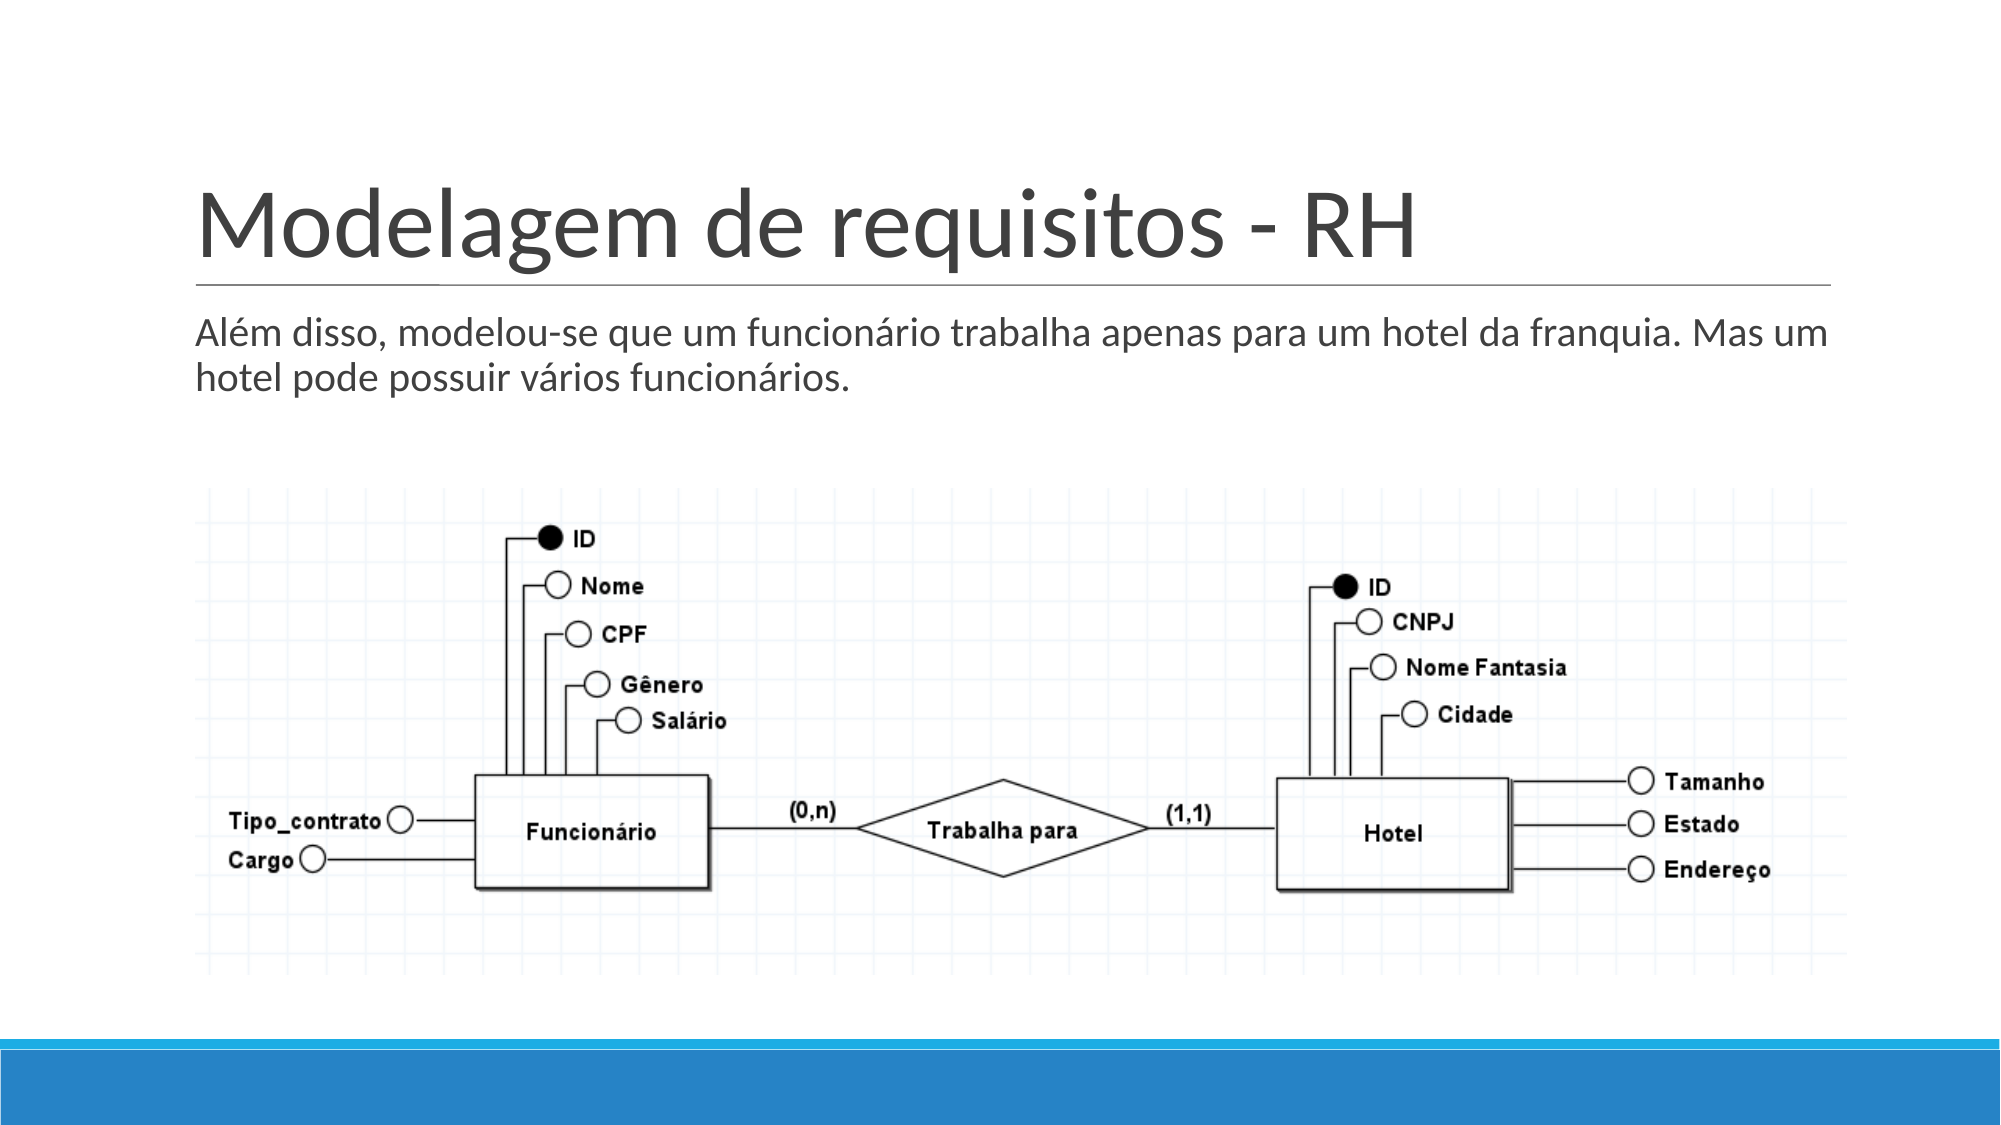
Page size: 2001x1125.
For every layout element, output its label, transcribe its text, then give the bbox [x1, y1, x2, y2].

text_box Além disso, modelou-se que um funcionário trabalha apenas para um hotel da franquia. Mas um hotel pode possuir vários funcionários. [180, 302, 1830, 963]
text_box Modelagem de requisitos - RH [180, 47, 1830, 285]
picture [195, 488, 1847, 975]
